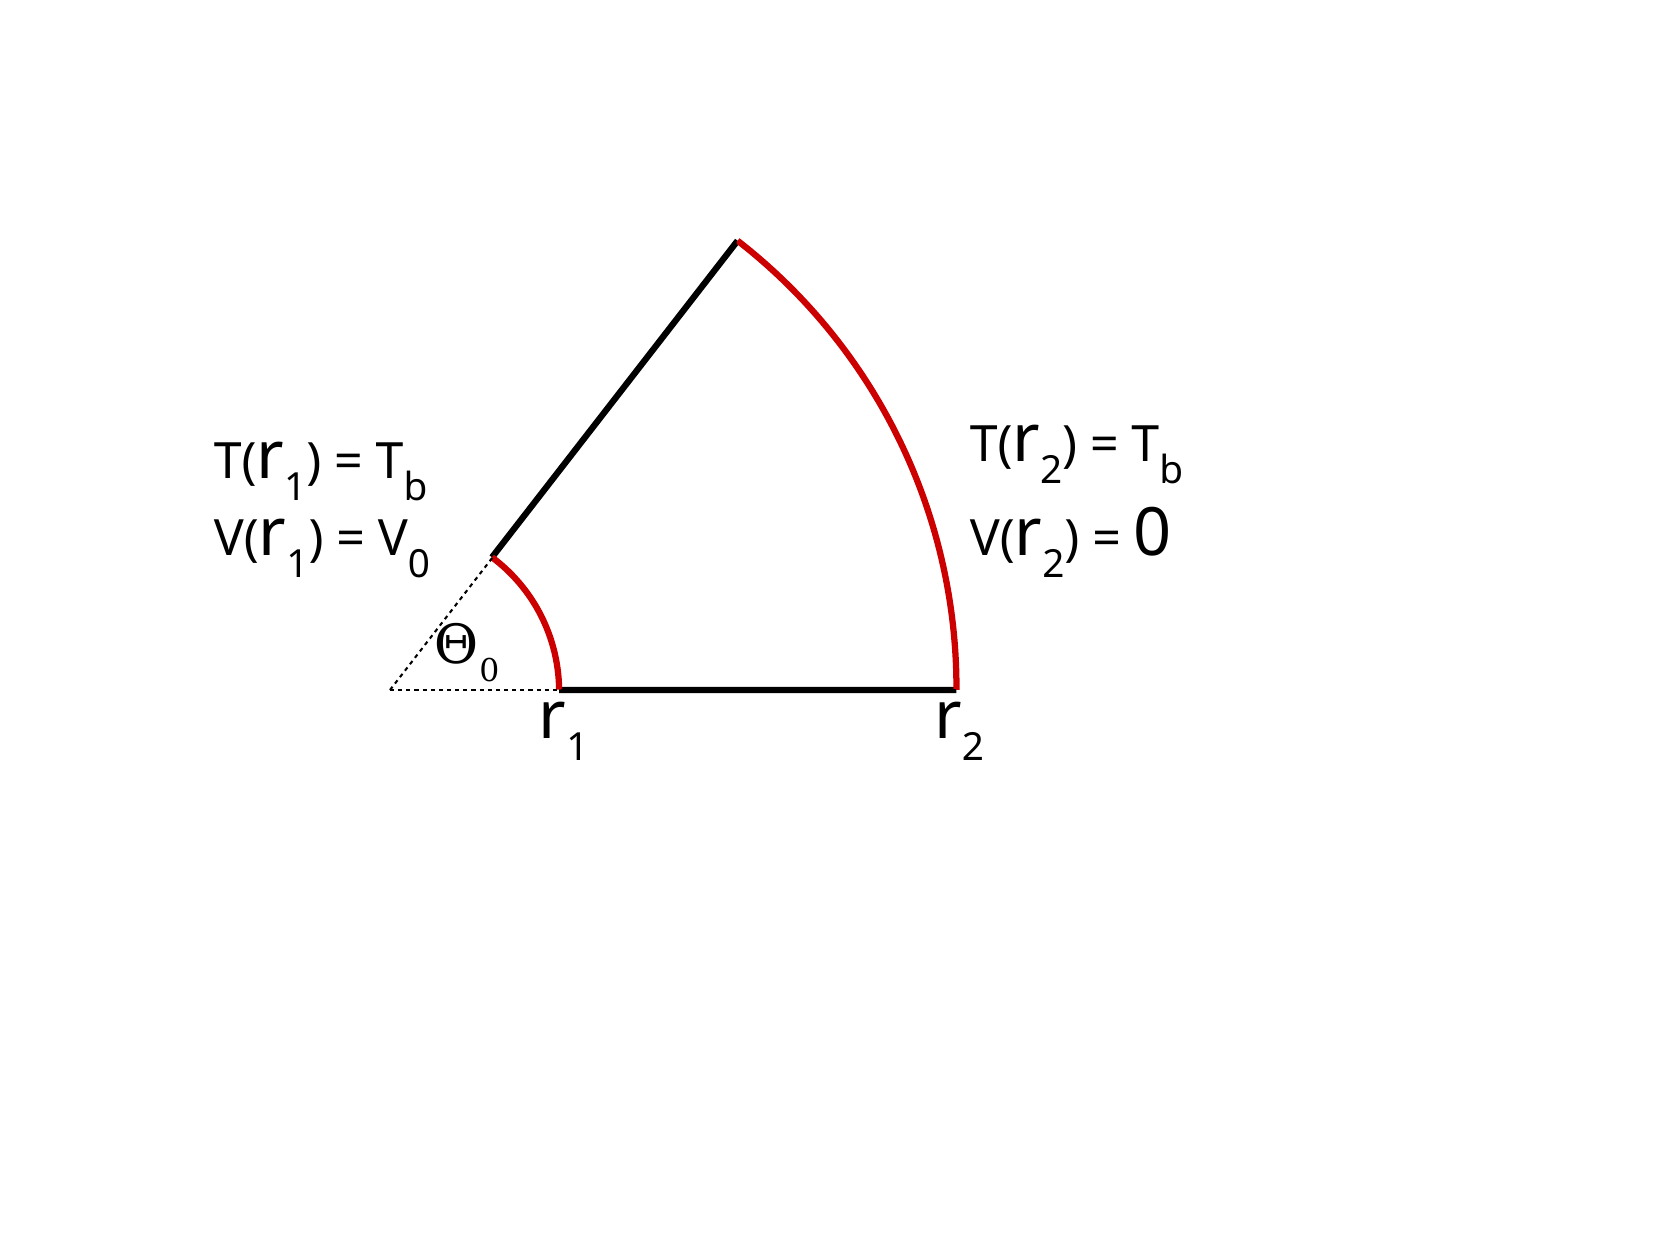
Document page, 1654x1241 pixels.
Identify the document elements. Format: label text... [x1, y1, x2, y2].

text_box Θ0 [417, 612, 506, 730]
text_box V(r1) = V0 [199, 476, 487, 601]
text_box r1 [523, 660, 601, 784]
text_box T(r2) = Tb [955, 382, 1242, 506]
text_box r2 [919, 660, 996, 784]
text_box T(r1) = Tb [199, 400, 486, 524]
text_box V(r2) = 0 [955, 506, 1219, 601]
